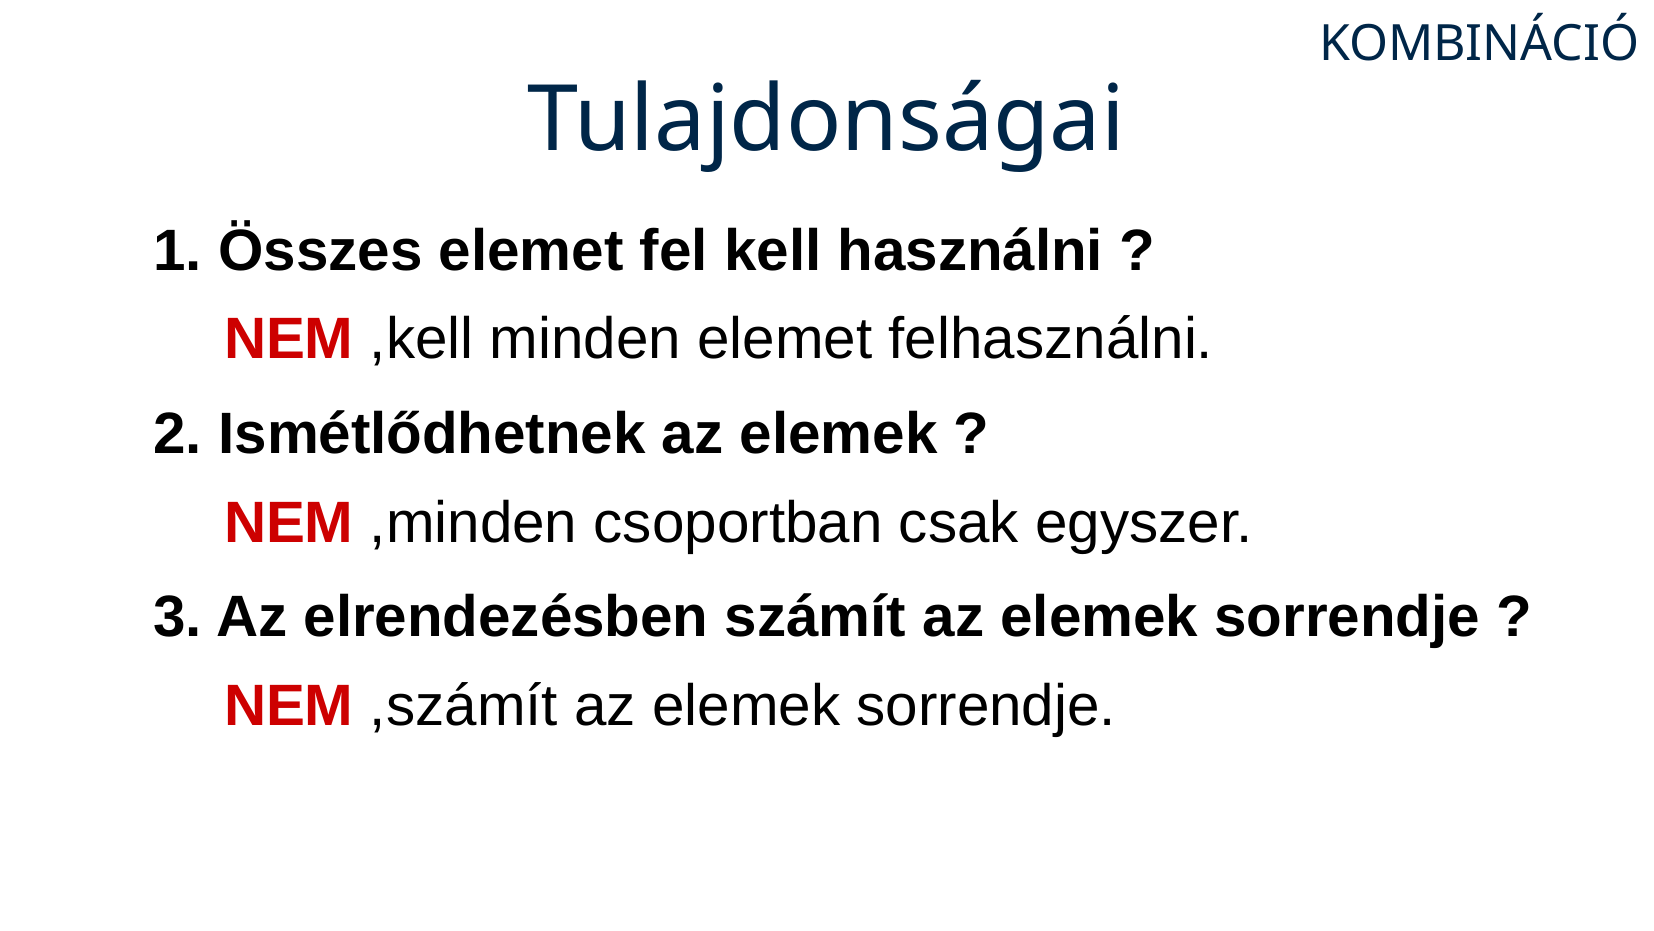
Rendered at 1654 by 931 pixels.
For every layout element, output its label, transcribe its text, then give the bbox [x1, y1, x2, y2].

title Tulajdonságai [82, 37, 1571, 193]
title KOMBINÁCIÓ [1305, 0, 1654, 144]
list 1. Összes elemet fel kell használni ? NEM ,kell minden elemet felhasználni. 2. Ismétlődhetnek az elemek ? NEM ,minden csoportban csak egyszer. 3. Az elrendezésben számít az elemek sorrendje ? NEM ,számít az elemek sorrendje. [82, 217, 1571, 841]
